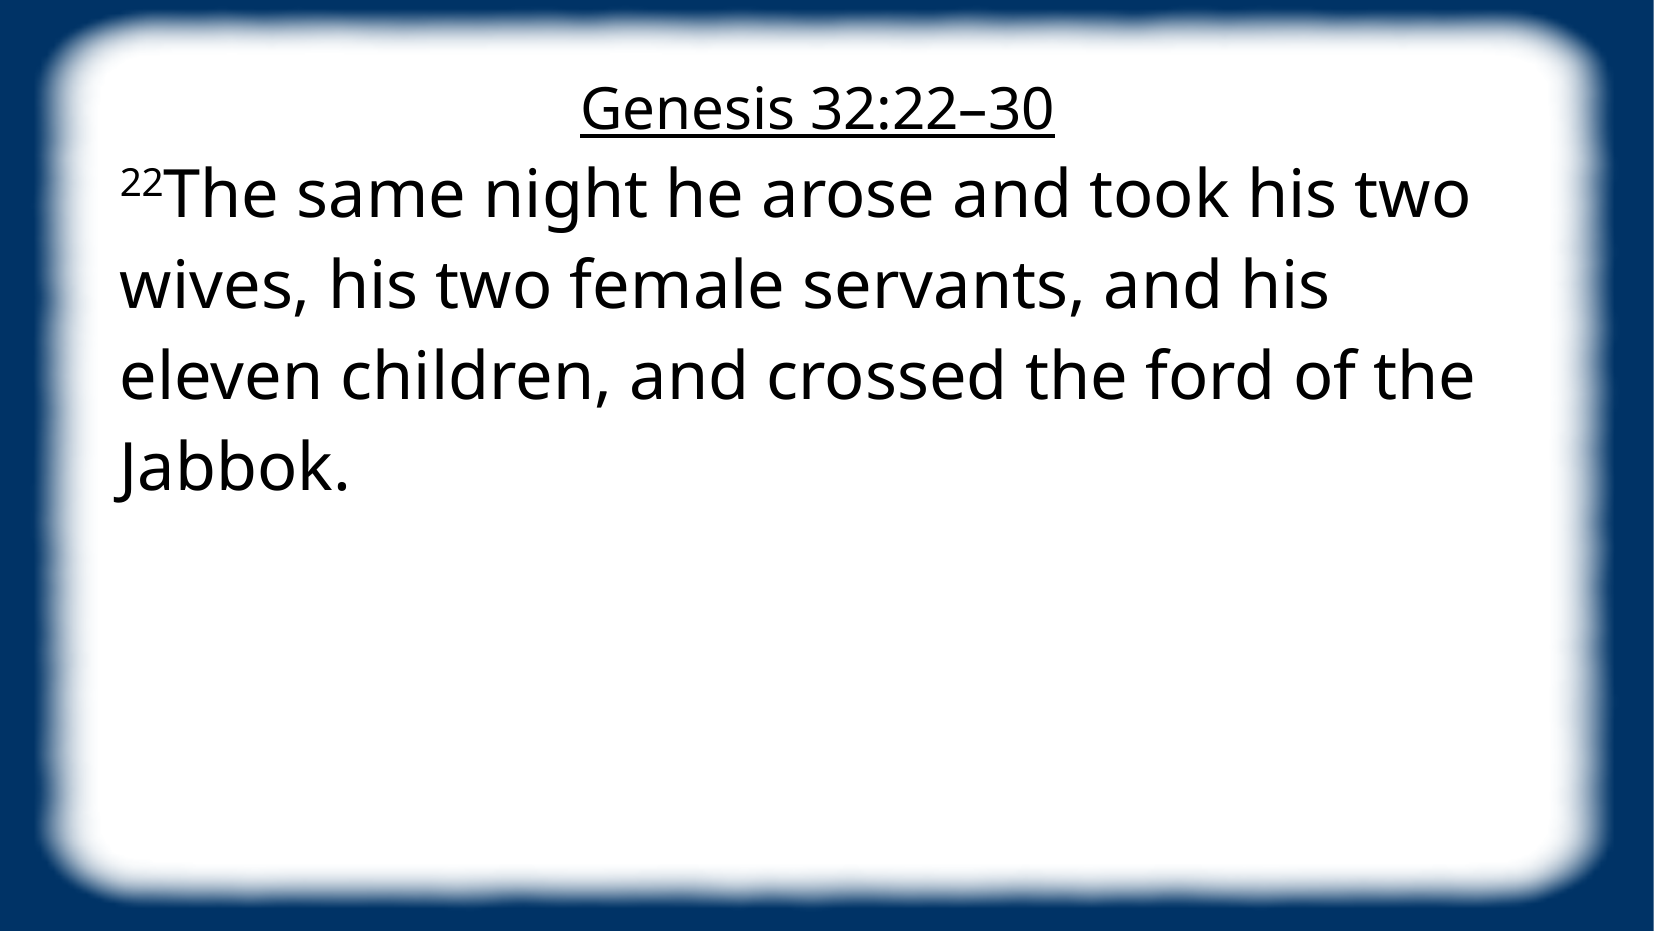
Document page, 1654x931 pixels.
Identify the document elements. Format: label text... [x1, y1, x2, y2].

picture [0, 0, 1654, 931]
text_box Genesis 32:22–30 22The same night he arose and took his two wives, his two female servants, and his eleven children, and crossed the ford of the Jabbok. [105, 60, 1531, 419]
